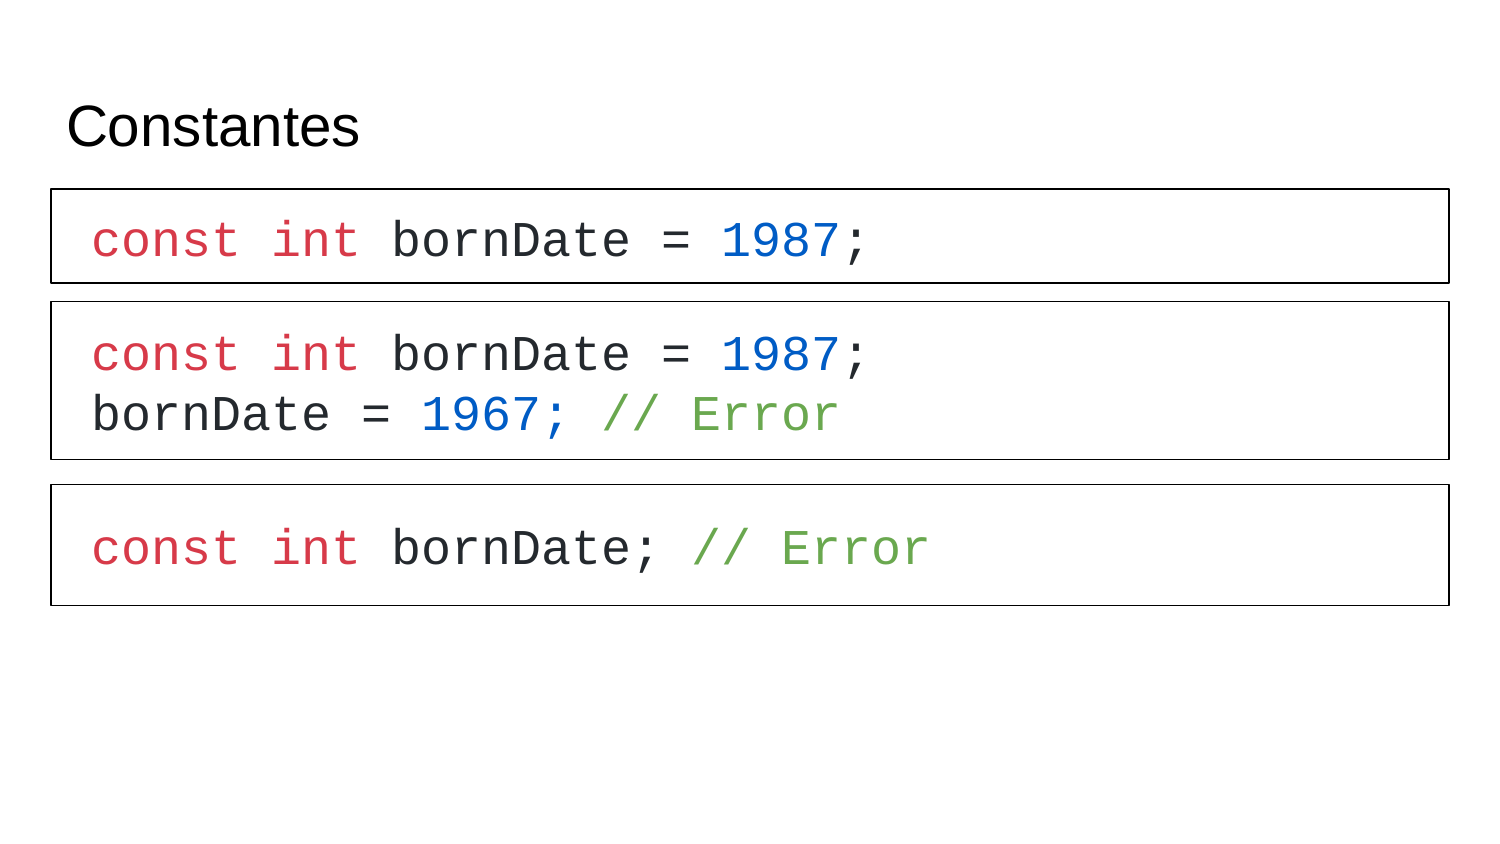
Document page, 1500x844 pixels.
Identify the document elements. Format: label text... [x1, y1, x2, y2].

title Constantes [51, 72, 1449, 167]
list const int bornDate = 1987; bornDate = 1967; // Error [51, 301, 1449, 460]
list const int bornDate = 1987; [51, 189, 1449, 283]
list const int bornDate; // Error [51, 484, 1449, 606]
